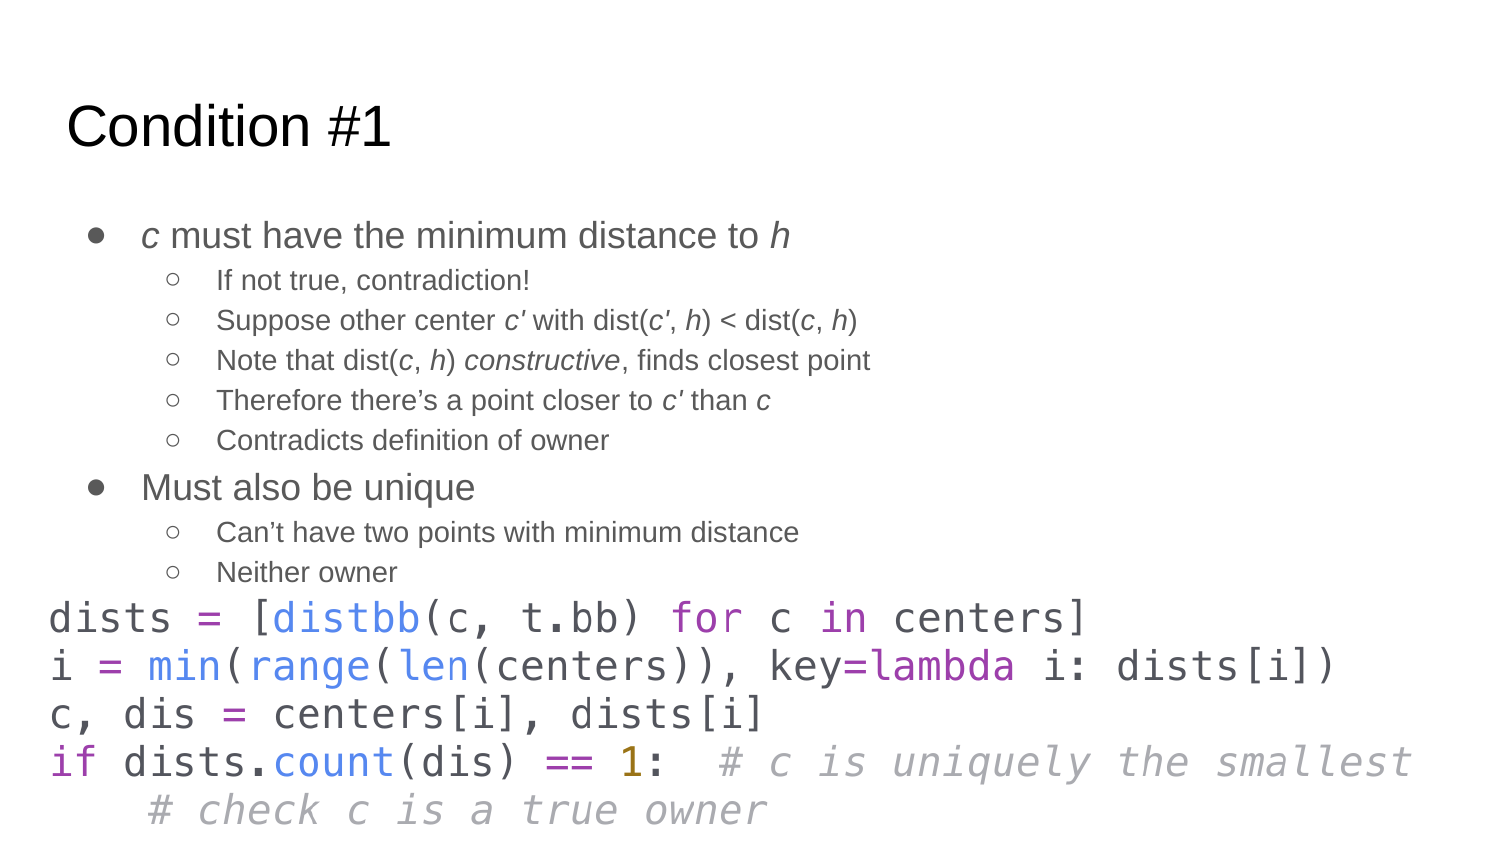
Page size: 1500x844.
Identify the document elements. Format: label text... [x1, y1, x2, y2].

list c must have the minimum distance to h If not true, contradiction! Suppose other center c' with dist(c', h) < dist(c, h) Note that dist(c, h) constructive, finds closest point Therefore there’s a point closer to c' than c Contradicts definition of owner Must also be unique Can’t have two points with minimum distance Neither owner [51, 189, 1449, 750]
picture [35, 590, 1422, 832]
title Condition #1 [51, 72, 1449, 167]
